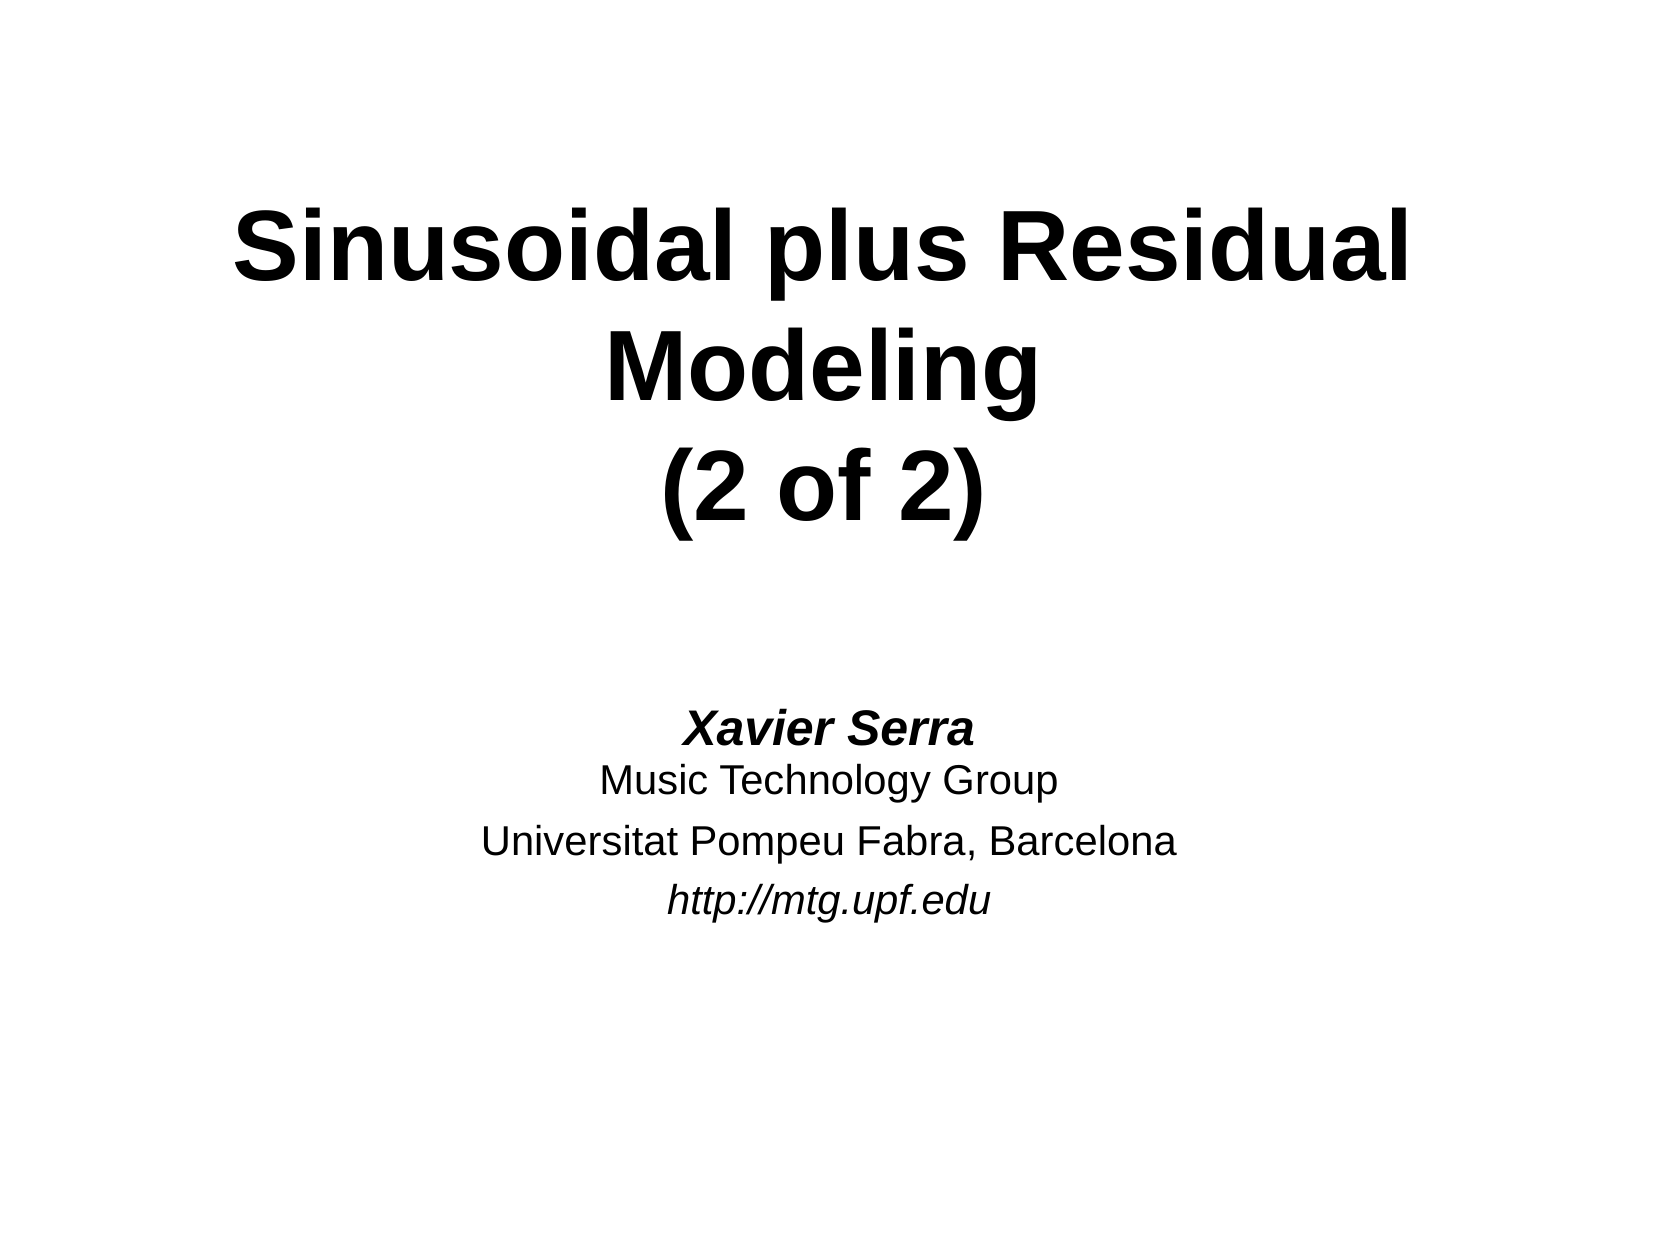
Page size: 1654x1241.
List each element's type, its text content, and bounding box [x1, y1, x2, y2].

text_box Xavier Serra Music Technology Group Universitat Pompeu Fabra, Barcelona http://mtg.upf.edu [372, 692, 1286, 1023]
title Sinusoidal plus Residual Modeling (2 of 2) [139, 90, 1471, 631]
